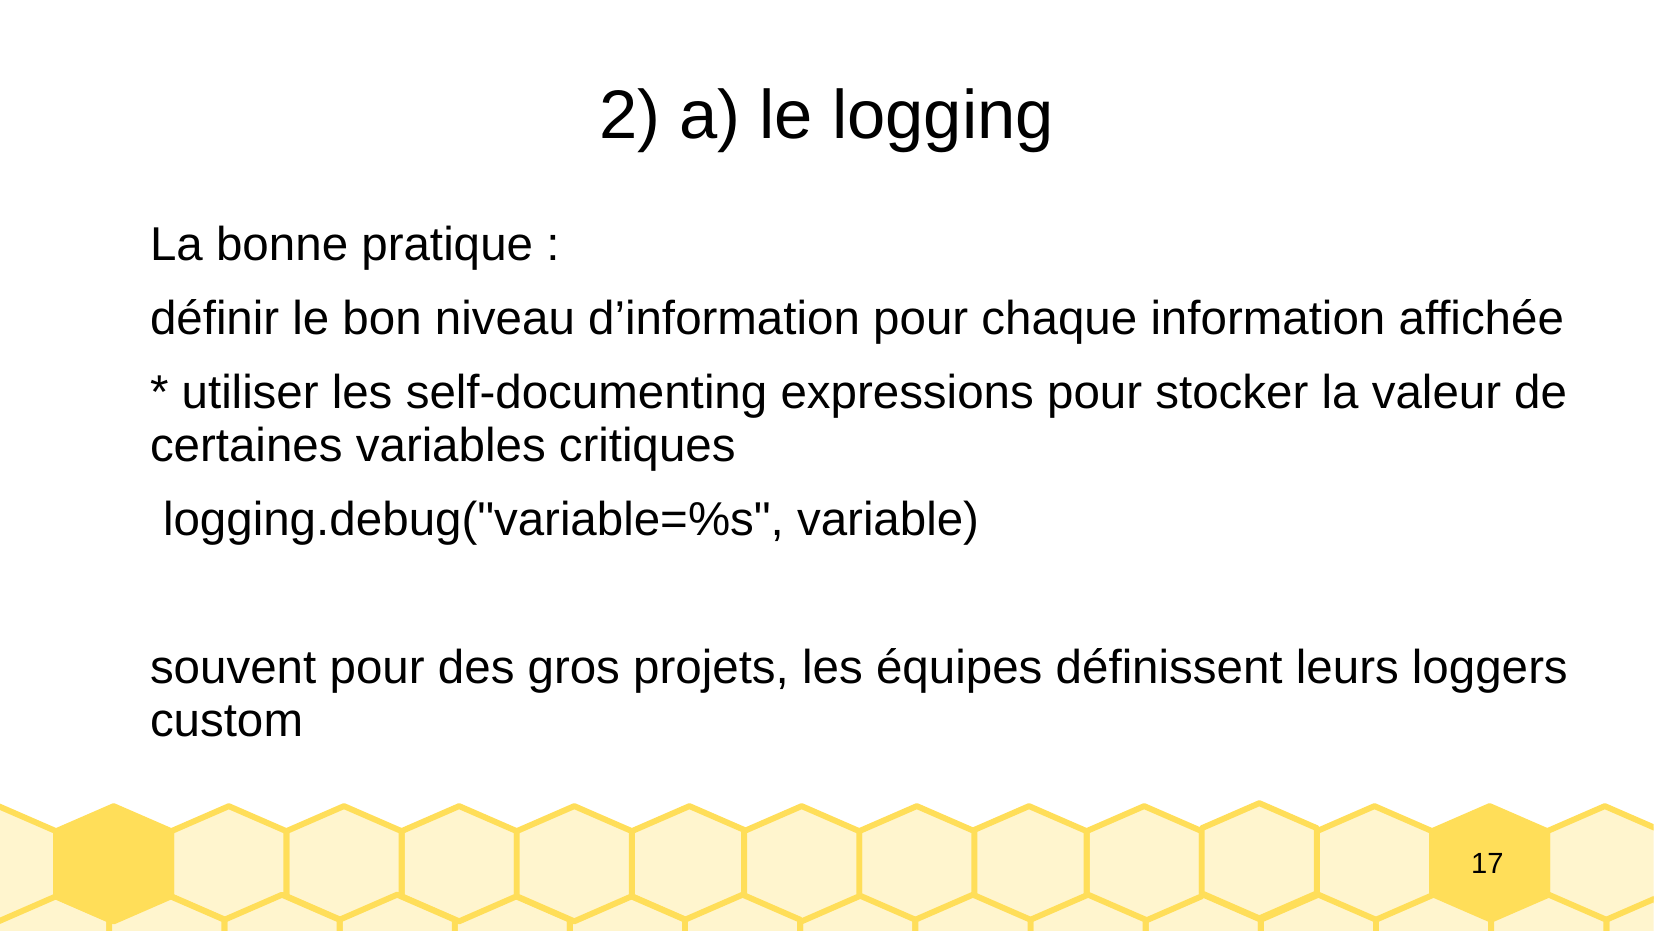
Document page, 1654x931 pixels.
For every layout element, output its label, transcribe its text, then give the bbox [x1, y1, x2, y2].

list La bonne pratique : définir le bon niveau d’information pour chaque information affichée * utiliser les self-documenting expressions pour stocker la valeur de certaines variables critiques logging.debug("variable=%s", variable) souvent pour des gros projets, les équipes définissent leurs loggers custom [82, 217, 1571, 758]
title 2) a) le logging [82, 37, 1571, 193]
